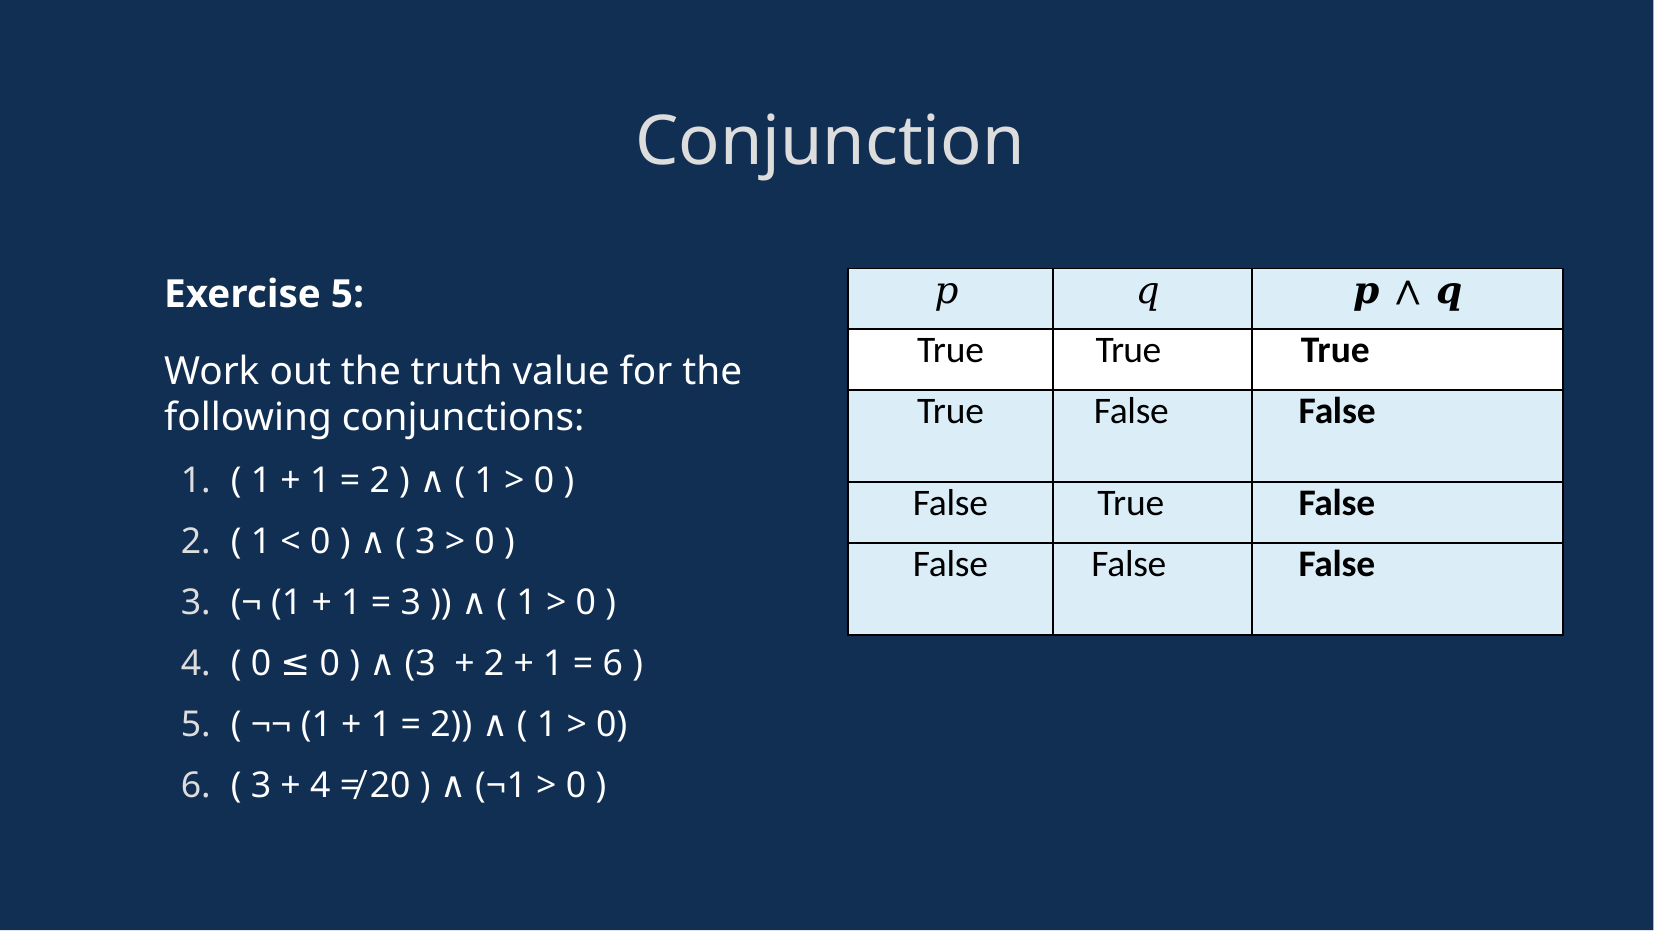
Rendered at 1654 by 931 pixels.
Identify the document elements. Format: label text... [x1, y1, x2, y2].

table_cell False [849, 483, 1052, 542]
table_header 𝑝 [849, 269, 1052, 328]
table_cell False [1054, 544, 1251, 634]
table_header 𝑞 [1054, 269, 1251, 328]
table_cell False [849, 544, 1052, 634]
table_cell False [1054, 391, 1251, 481]
table_cell False [1253, 544, 1562, 634]
table_cell True [1054, 330, 1251, 389]
table_cell True [1054, 483, 1251, 542]
table_header 𝒑 ∧ 𝒒 [1253, 269, 1562, 328]
list Exercise 5: Work out the truth value for the following conjunctions: ( 1 + 1 = 2 ) ∧ ( 1 > 0 ) ( 1 < 0 ) ∧ ( 3 > 0 ) (¬ (1 + 1 = 3 )) ∧ ( 1 > 0 ) ( 0 ≤ 0 ) ∧ (3 + 2 + 1 = 6 ) ( ¬¬ (1 + 1 = 2)) ∧ ( 1 > 0) ( 3 + 4 ≠ 20 ) ∧ (¬1 > 0 ) [97, 268, 813, 806]
table_cell True [849, 391, 1052, 481]
table_cell False [1253, 483, 1562, 542]
table_cell True [1253, 330, 1562, 389]
table_cell False [1253, 391, 1562, 481]
title Conjunction [97, 56, 1563, 220]
table_cell True [849, 330, 1052, 389]
